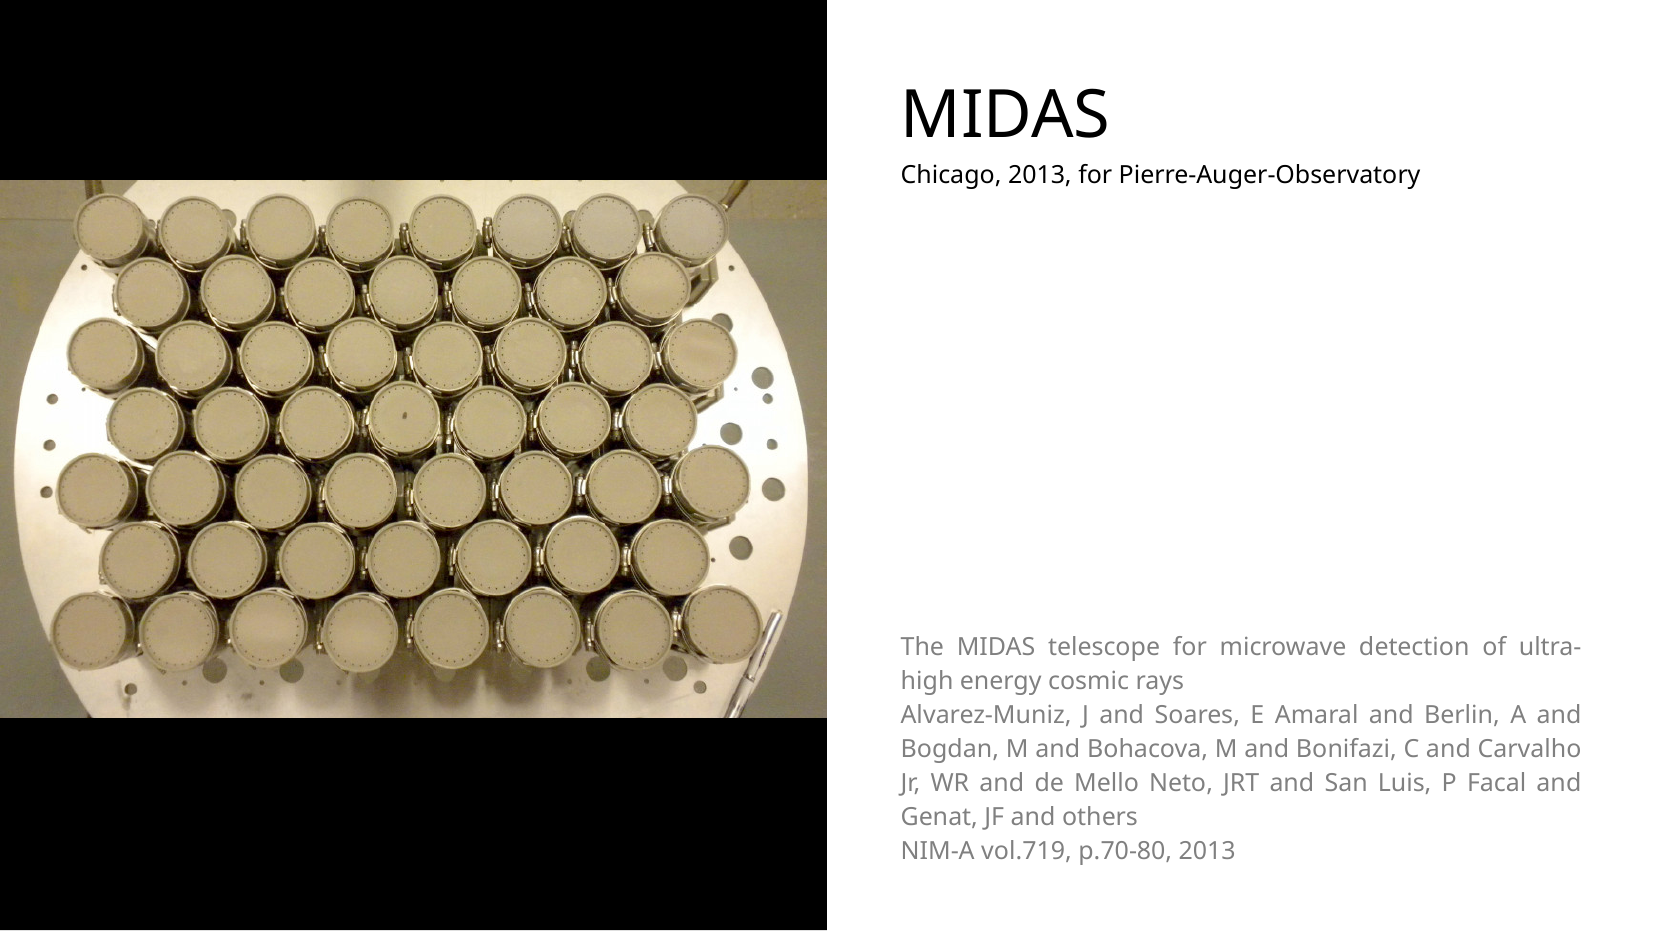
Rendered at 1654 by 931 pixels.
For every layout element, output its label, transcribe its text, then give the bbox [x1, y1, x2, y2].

text_box [0, 718, 827, 931]
text_box MIDAS Chicago, 2013, for Pierre-Auger-Observatory [885, 59, 1574, 241]
text_box [0, 0, 827, 180]
picture [0, 180, 827, 718]
text_box The MIDAS telescope for microwave detection of ultra-high energy cosmic rays Alvarez-Muniz, J and Soares, E Amaral and Berlin, A and Bogdan, M and Bohacova, M and Bonifazi, C and Carvalho Jr, WR and de Mello Neto, JRT and San Luis, P Facal and Genat, JF and others NIM-A vol.719, p.70-80, 2013 [885, 621, 1598, 929]
